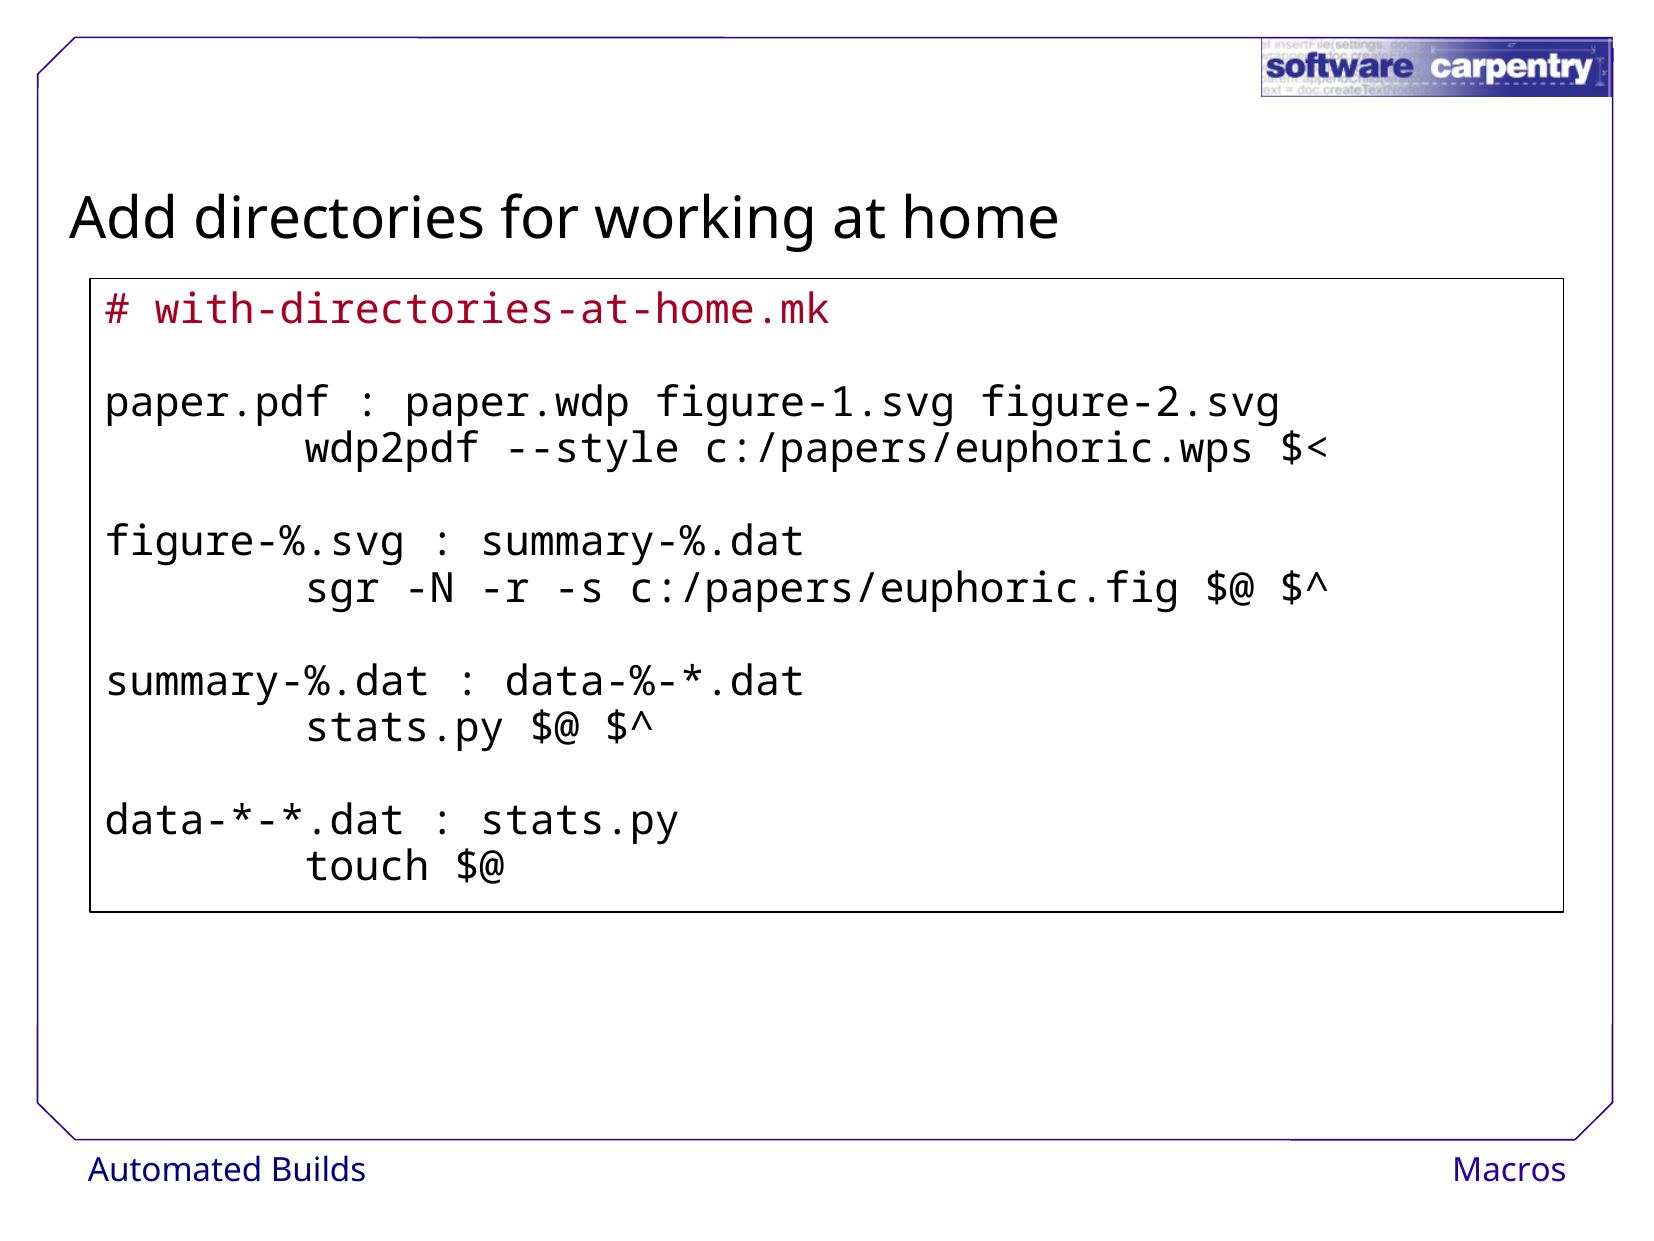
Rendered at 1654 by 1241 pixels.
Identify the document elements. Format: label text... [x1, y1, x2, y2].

picture [1261, 39, 1613, 97]
text_box Add directories for working at home [54, 138, 1226, 259]
text_box # with-directories-at-home.mk paper.pdf : paper.wdp figure-1.svg figure-2.svg wdp2pdf --style c:/papers/euphoric.wps $< figure-%.svg : summary-%.dat sgr -N -r -s c:/papers/euphoric.fig $@ $^ summary-%.dat : data-%-*.dat stats.py $@ $^ data-*-*.dat : stats.py touch $@ [89, 278, 1564, 912]
